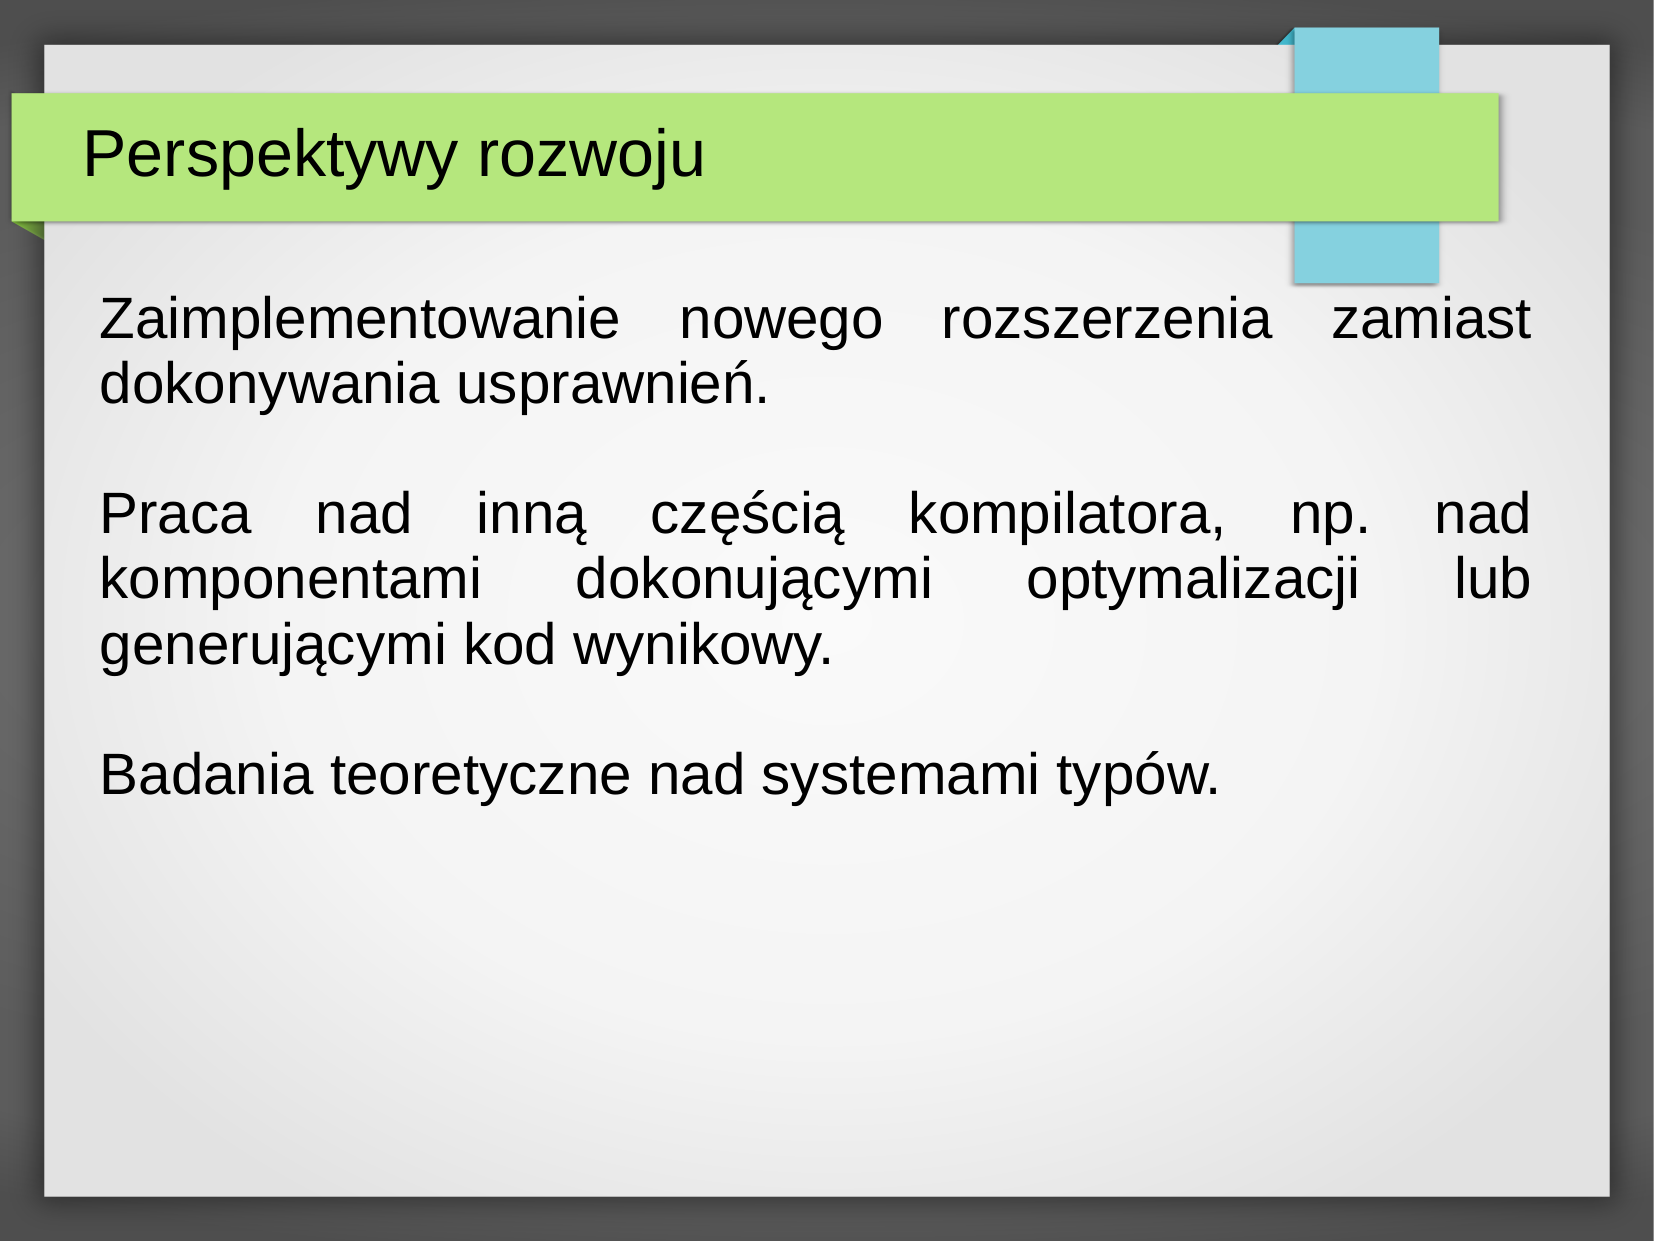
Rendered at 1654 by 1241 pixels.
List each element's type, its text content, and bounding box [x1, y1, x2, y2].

text_box Zaimplementowanie nowego rozszerzenia zamiast dokonywania usprawnień. Praca nad inną częścią kompilatora, np. nad komponentami dokonującymi optymalizacji lub generującymi kod wynikowy. Badania teoretyczne nad systemami typów. [84, 278, 1549, 814]
picture [0, 0, 1654, 1241]
title Perspektywy rozwoju [82, 94, 1264, 213]
